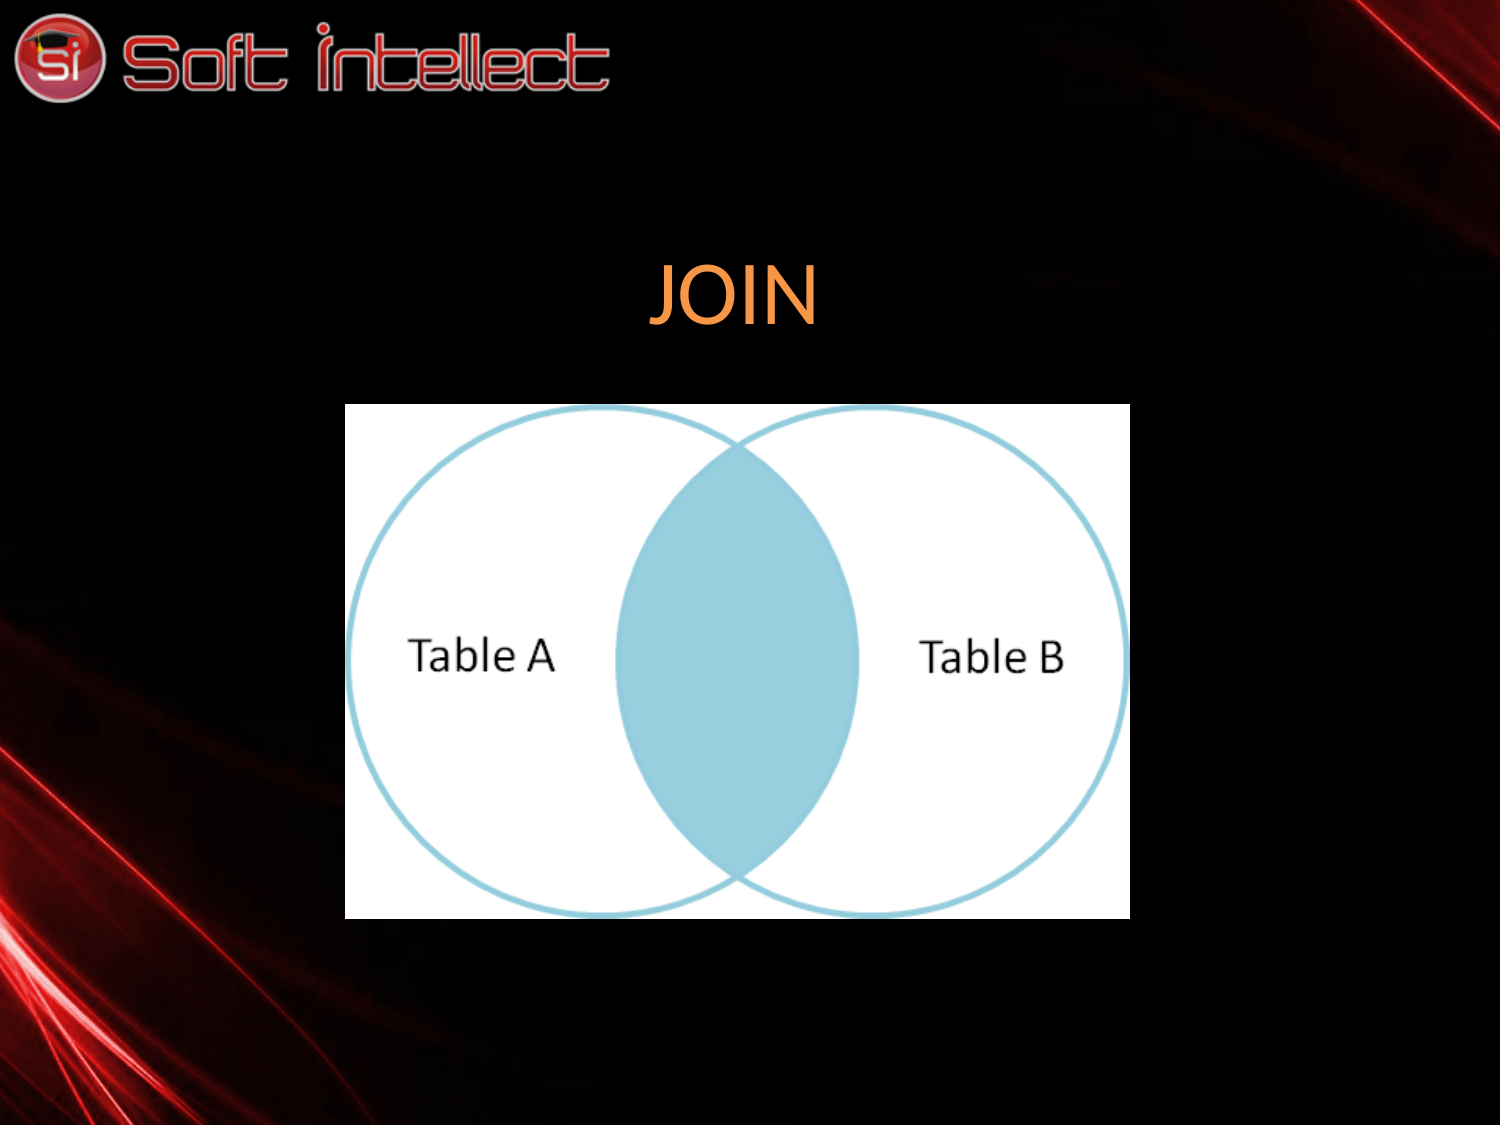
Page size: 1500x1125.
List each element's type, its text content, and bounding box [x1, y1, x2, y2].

text_box JOIN [60, 195, 1410, 382]
picture [0, 0, 1500, 1125]
